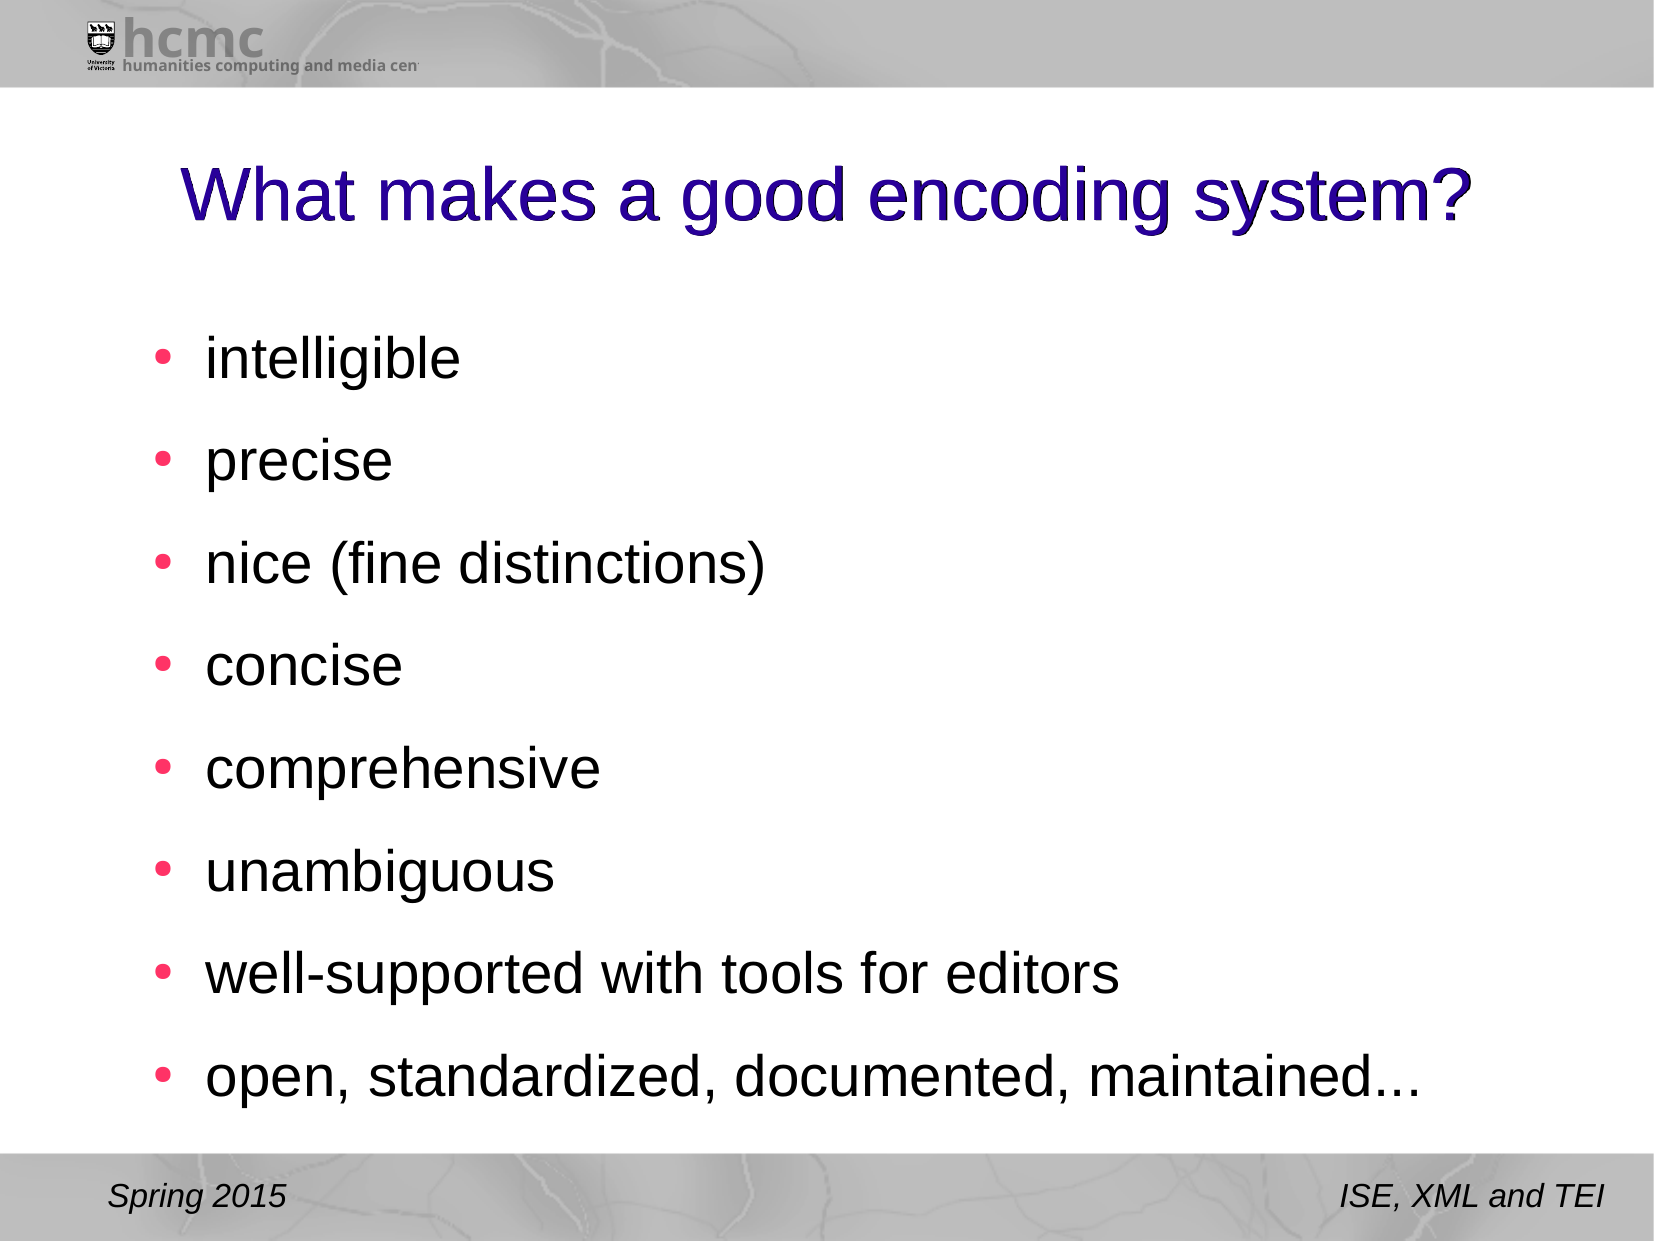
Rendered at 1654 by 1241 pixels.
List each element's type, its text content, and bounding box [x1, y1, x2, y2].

list intelligible precise nice (fine distinctions) concise comprehensive unambiguous well-supported with tools for editors open, standardized, documented, maintained... [135, 325, 1506, 1111]
picture [0, 0, 1654, 1241]
title What makes a good encoding system? [118, 90, 1536, 298]
